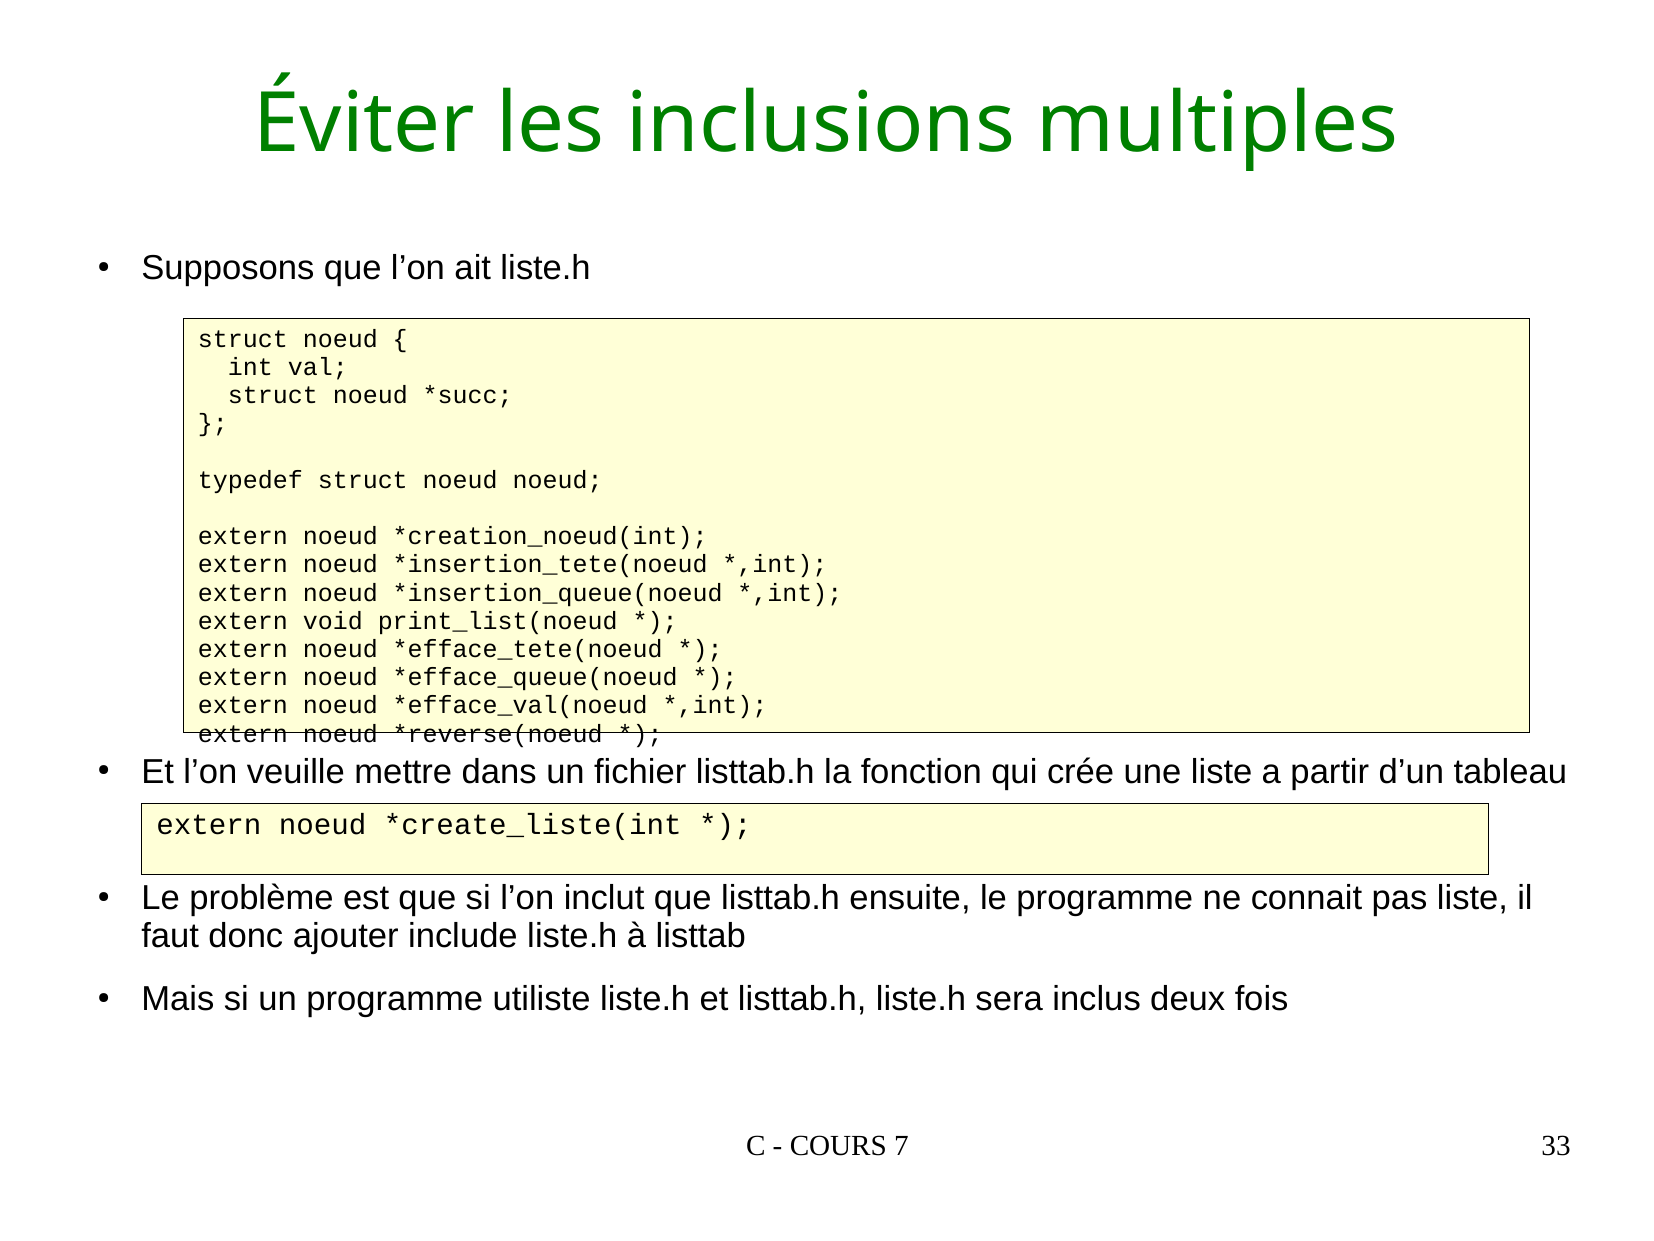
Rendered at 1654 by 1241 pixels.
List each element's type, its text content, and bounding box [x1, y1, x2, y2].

list Supposons que l’on ait liste.h Et l’on veuille mettre dans un fichier listtab.h la fonction qui crée une liste a partir d’un tableau Le problème est que si l’on inclut que listtab.h ensuite, le programme ne connait pas liste, il faut donc ajouter include liste.h à listtab Mais si un programme utiliste liste.h et listtab.h, liste.h sera inclus deux fois [82, 248, 1571, 1063]
text_box struct noeud { int val; struct noeud *succ; }; typedef struct noeud noeud; extern noeud *creation_noeud(int); extern noeud *insertion_tete(noeud *,int); extern noeud *insertion_queue(noeud *,int); extern void print_list(noeud *); extern noeud *efface_tete(noeud *); extern noeud *efface_queue(noeud *); extern noeud *efface_val(noeud *,int); extern noeud *reverse(noeud *); [183, 318, 1530, 733]
title Éviter les inclusions multiples [82, 49, 1571, 189]
text_box extern noeud *create_liste(int *); [141, 803, 1489, 875]
